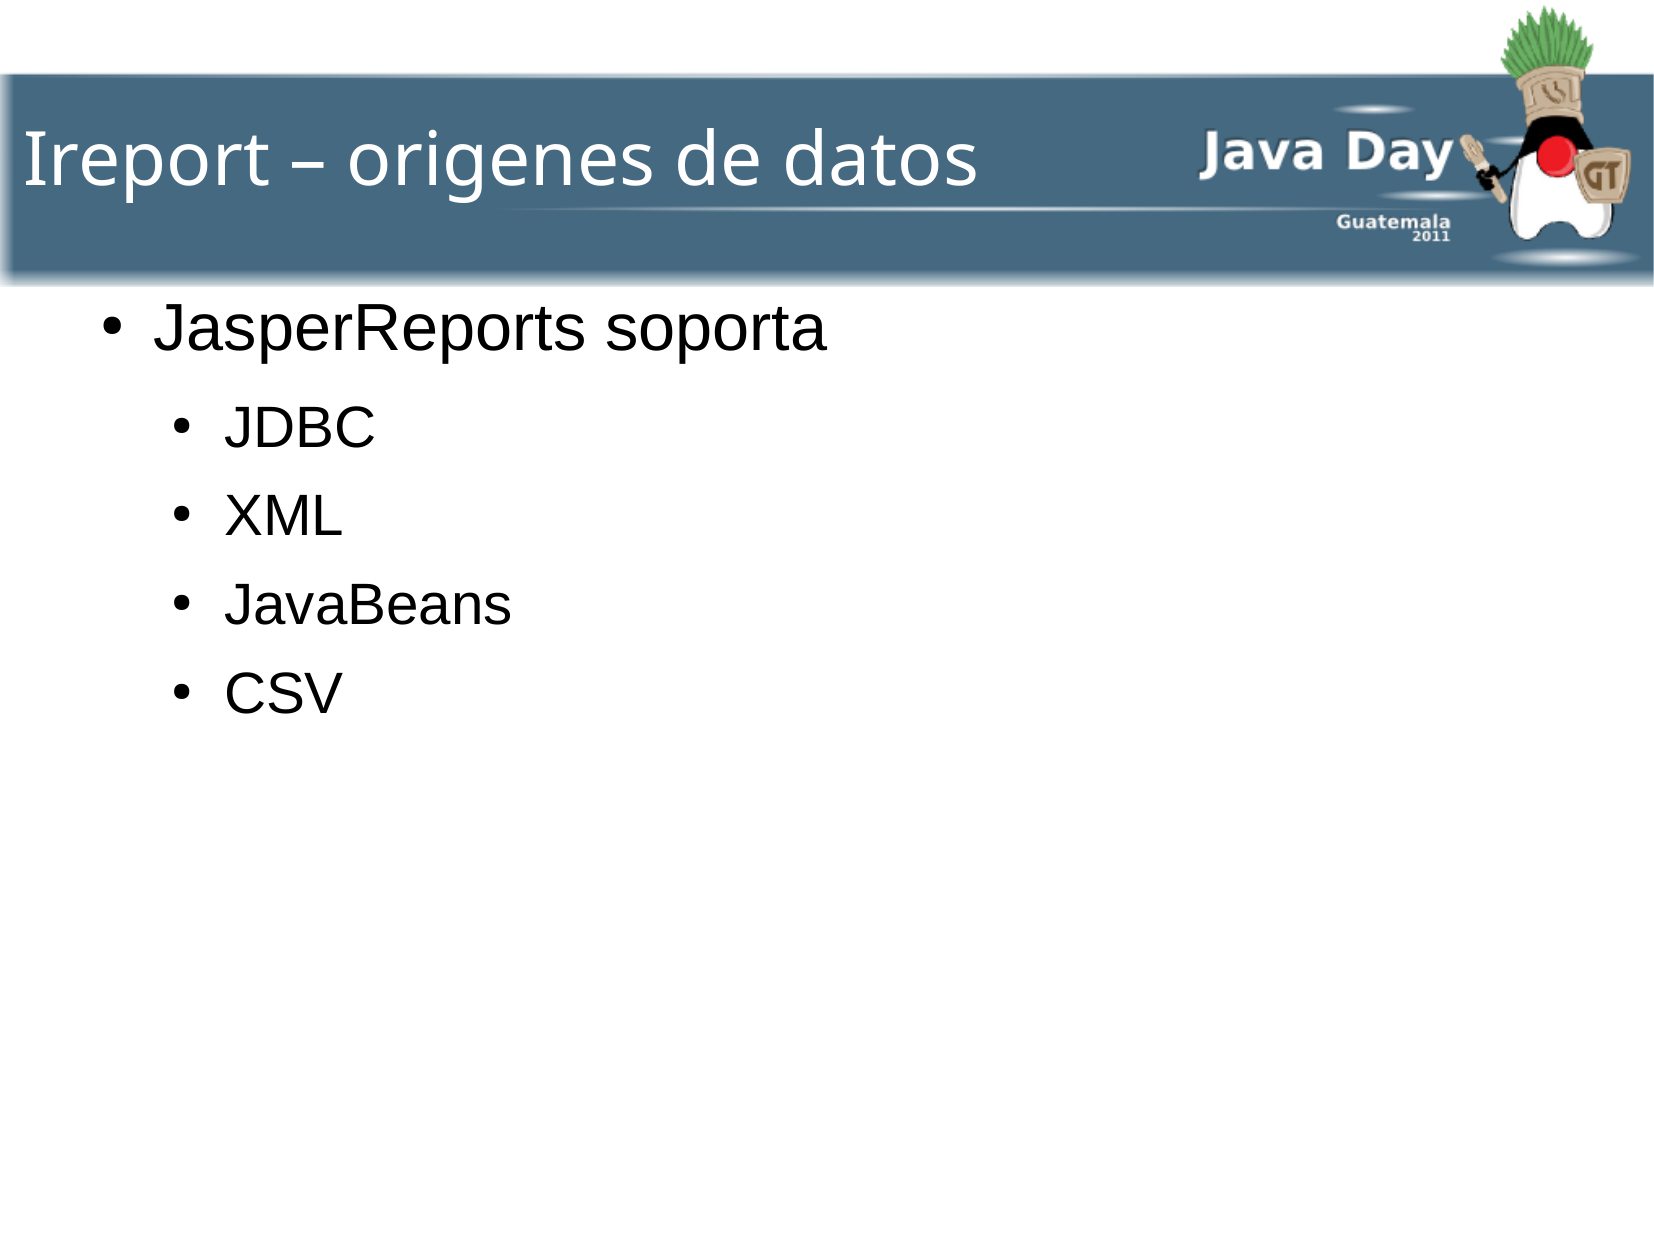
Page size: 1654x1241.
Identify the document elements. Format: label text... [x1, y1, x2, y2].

list JasperReports soporta JDBC XML JavaBeans CSV [82, 290, 1571, 1109]
picture [0, 3, 1654, 287]
title Ireport – origenes de datos [23, 60, 1512, 253]
